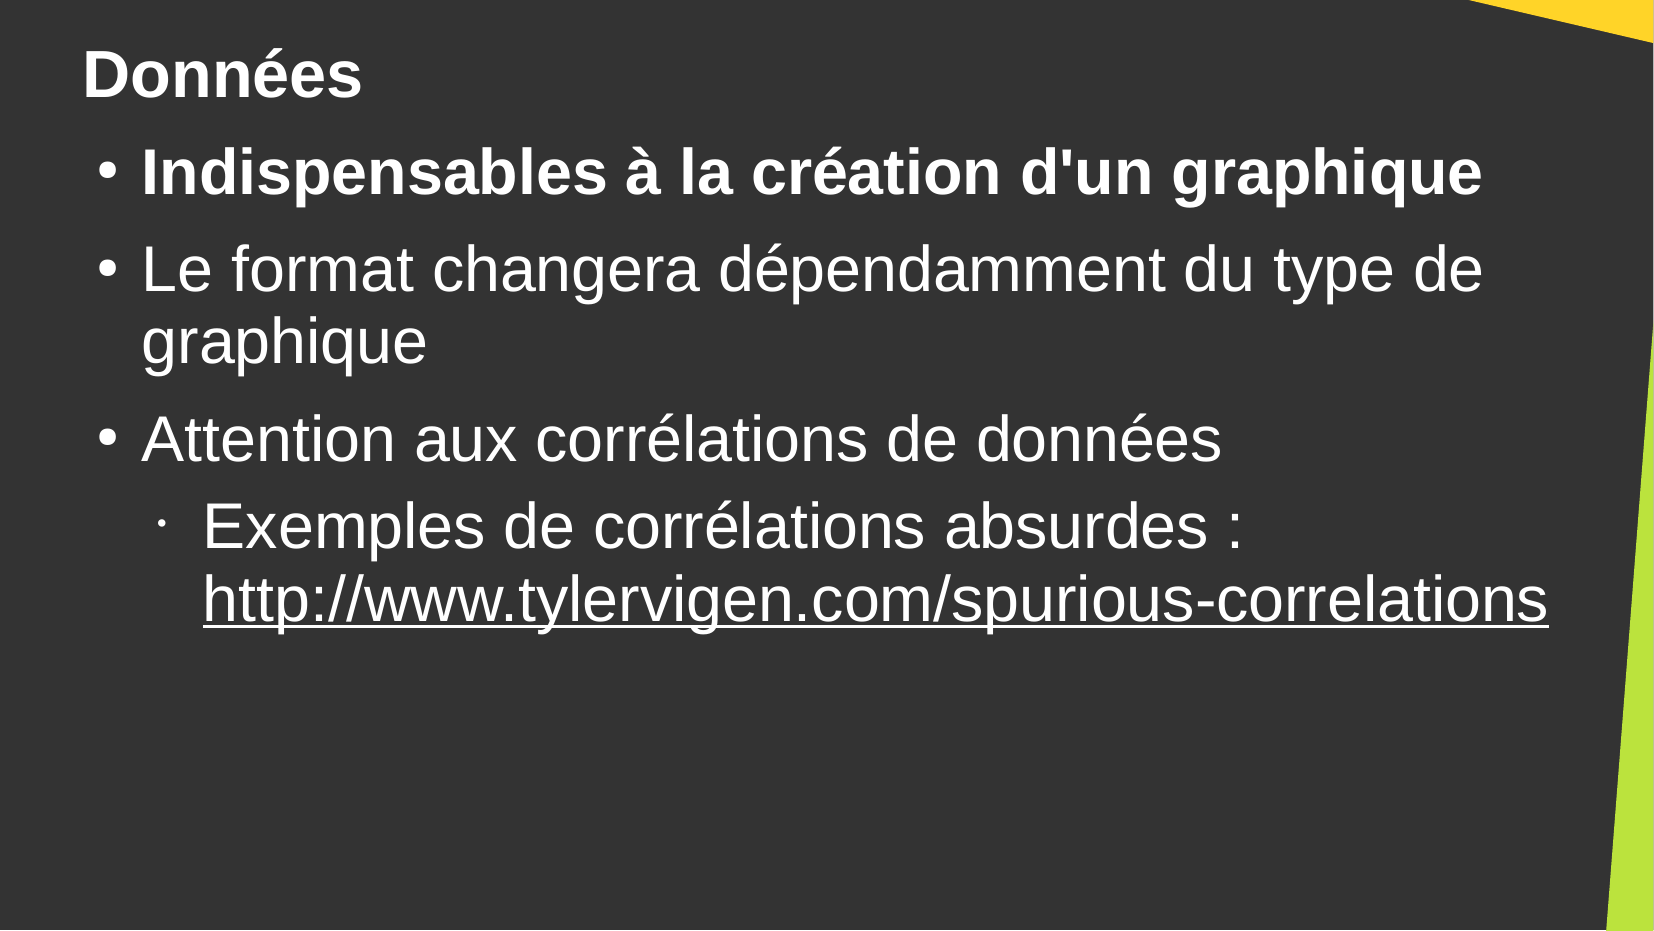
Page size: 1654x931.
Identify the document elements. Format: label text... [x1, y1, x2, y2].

text_box [1606, 313, 1654, 931]
title Données [82, 37, 1571, 115]
text_box [1468, 0, 1654, 44]
list Indispensables à la création d'un graphique Le format changera dépendamment du type de graphique Attention aux corrélations de données Exemples de corrélations absurdes : http://www.tylervigen.com/spurious-correlations [80, 135, 1560, 638]
